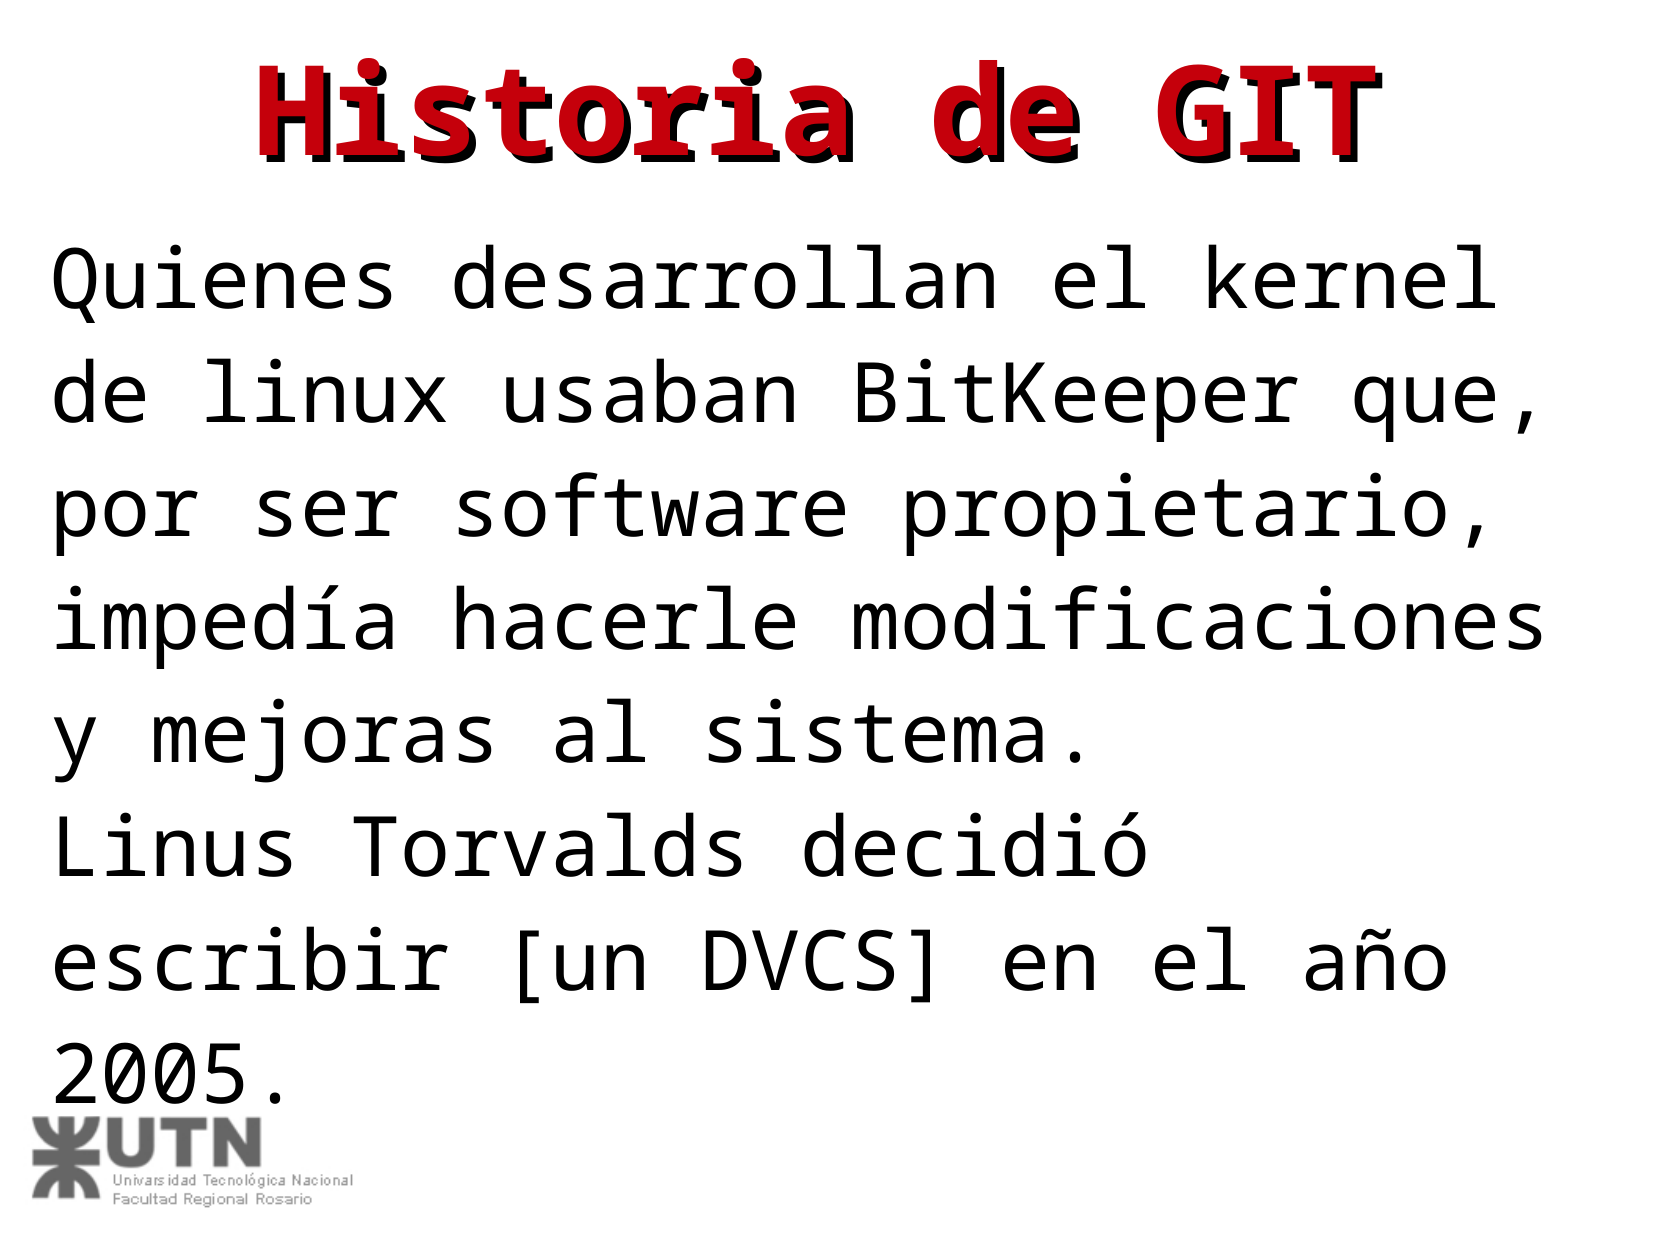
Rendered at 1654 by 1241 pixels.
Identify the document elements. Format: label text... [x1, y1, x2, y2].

title Historia de GIT [0, 24, 1644, 190]
text_box Quienes desarrollan el kernel de linux usaban BitKeeper que, por ser software propietario, impedía hacerle modificaciones y mejoras al sistema. Linus Torvalds decidió escribir [un DVCS] en el año 2005. [35, 212, 1571, 992]
picture [23, 1104, 362, 1217]
